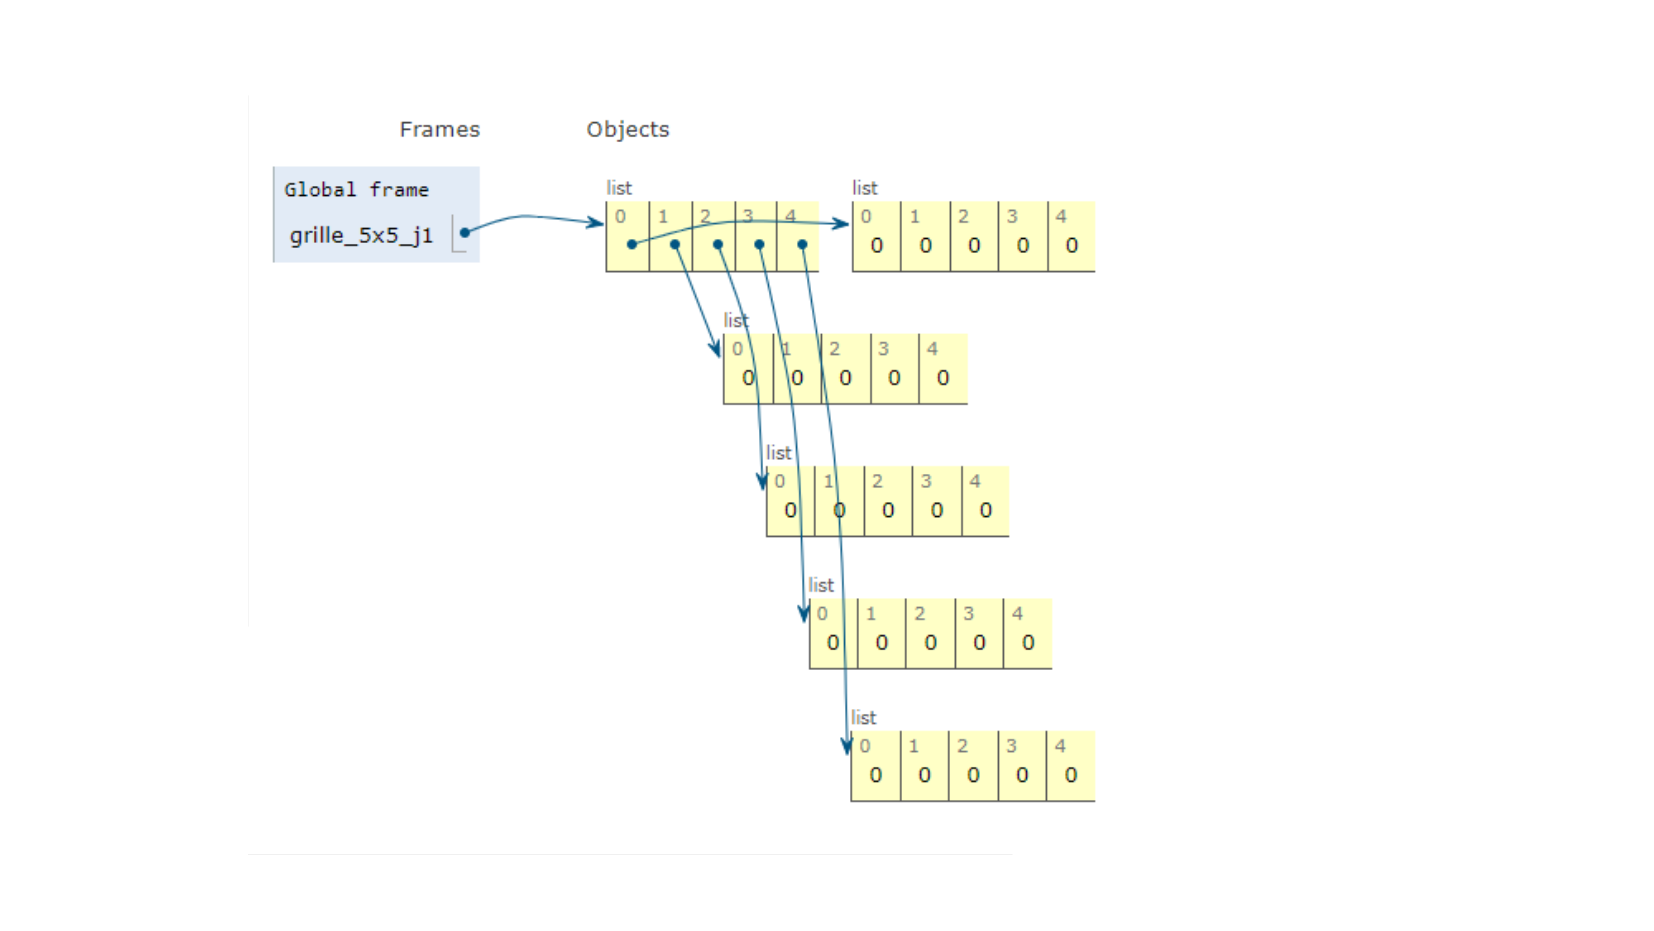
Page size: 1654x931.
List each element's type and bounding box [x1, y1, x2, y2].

picture [248, 47, 1536, 855]
